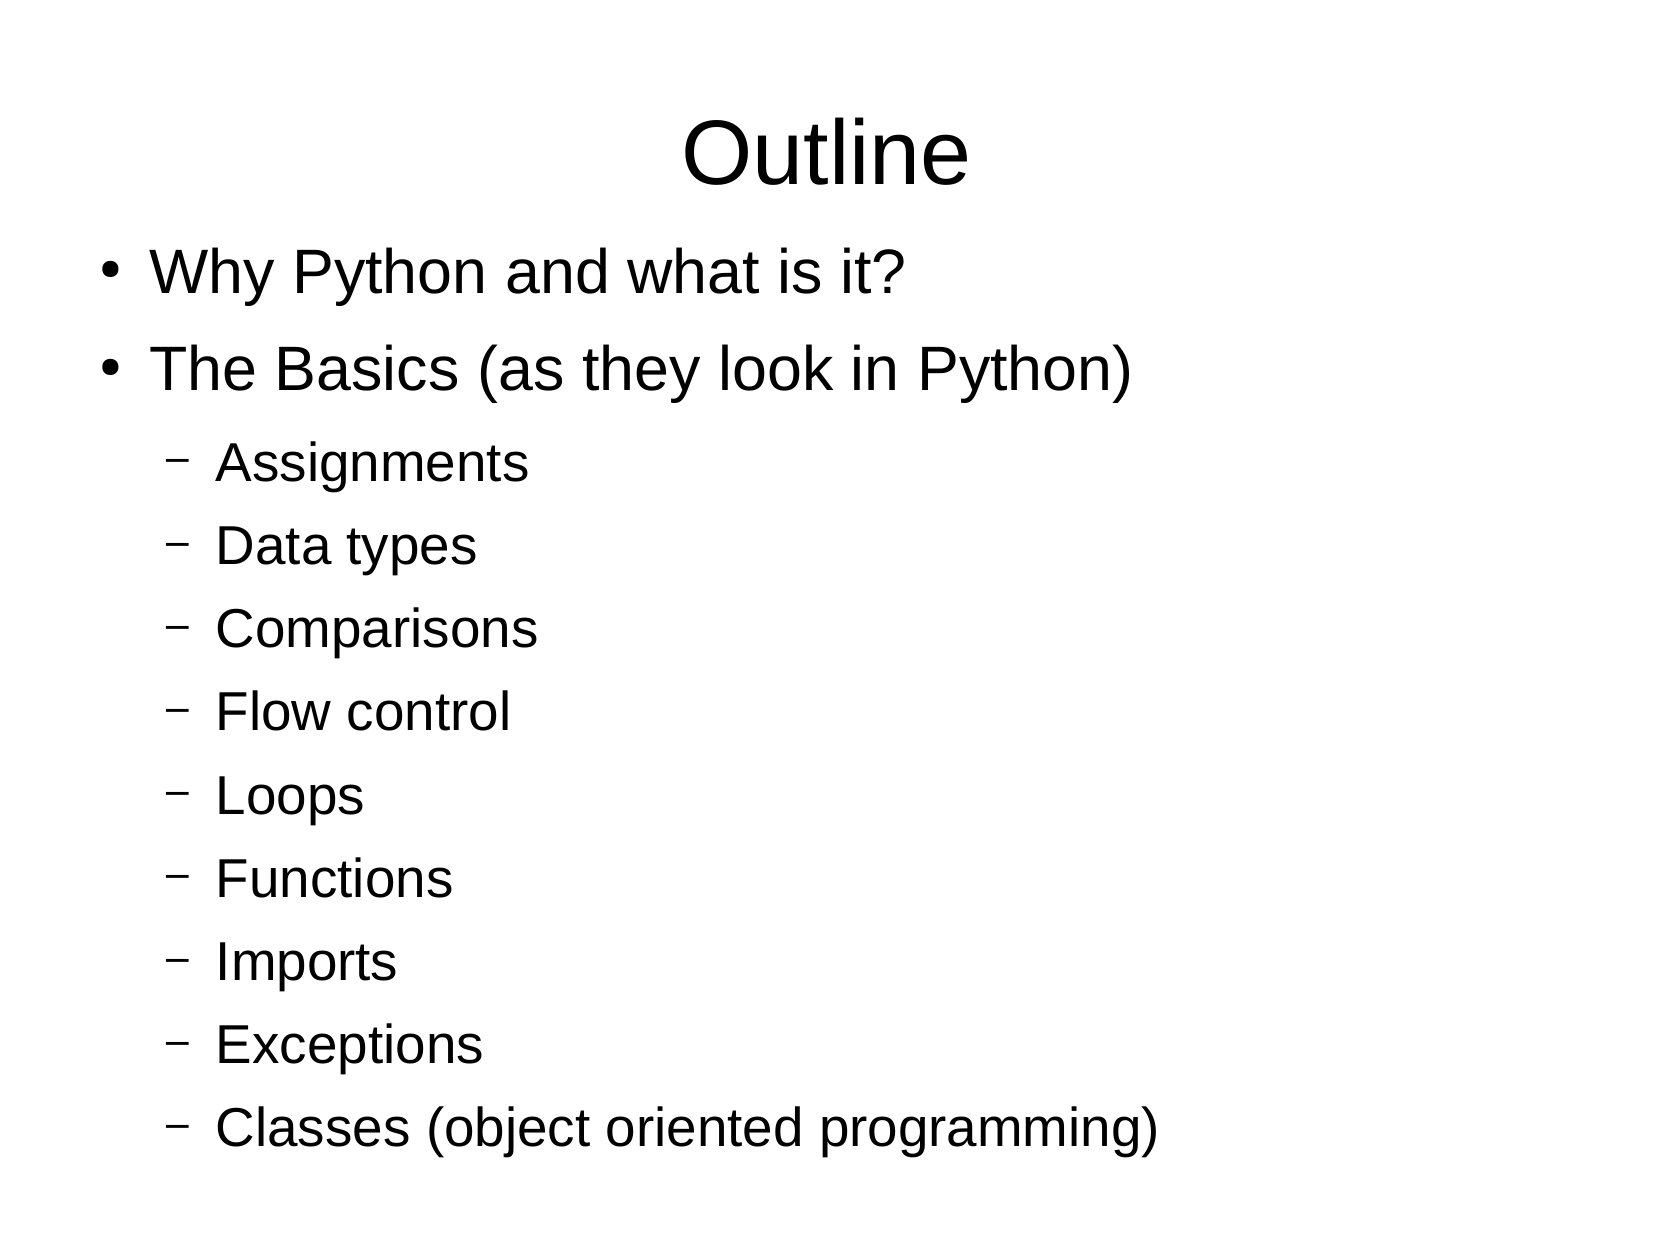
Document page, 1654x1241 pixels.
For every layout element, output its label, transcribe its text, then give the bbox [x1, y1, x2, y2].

title Outline [82, 49, 1571, 236]
list Why Python and what is it? The Basics (as they look in Python) Assignments Data types Comparisons Flow control Loops Functions Imports Exceptions Classes (object oriented programming) [82, 236, 1571, 1168]
